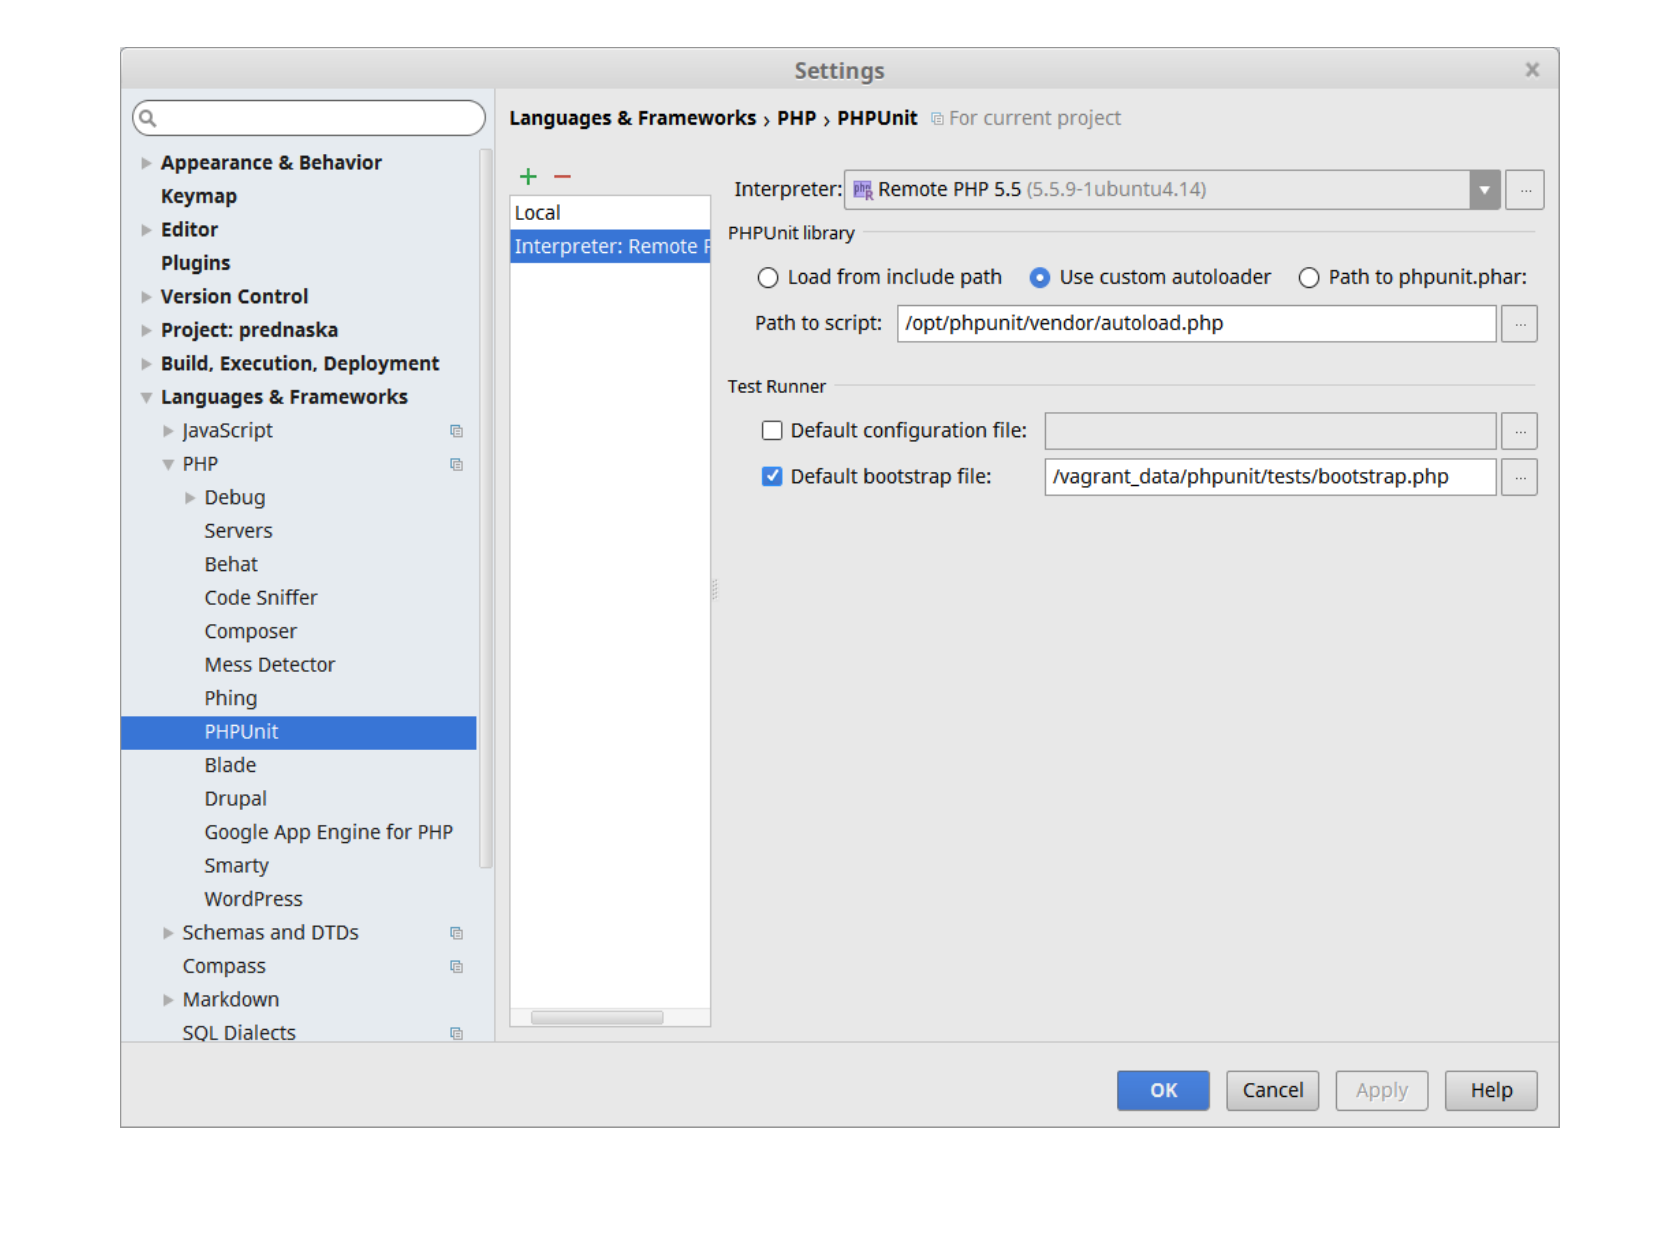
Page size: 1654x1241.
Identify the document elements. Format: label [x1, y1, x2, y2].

picture [120, 47, 1560, 1128]
